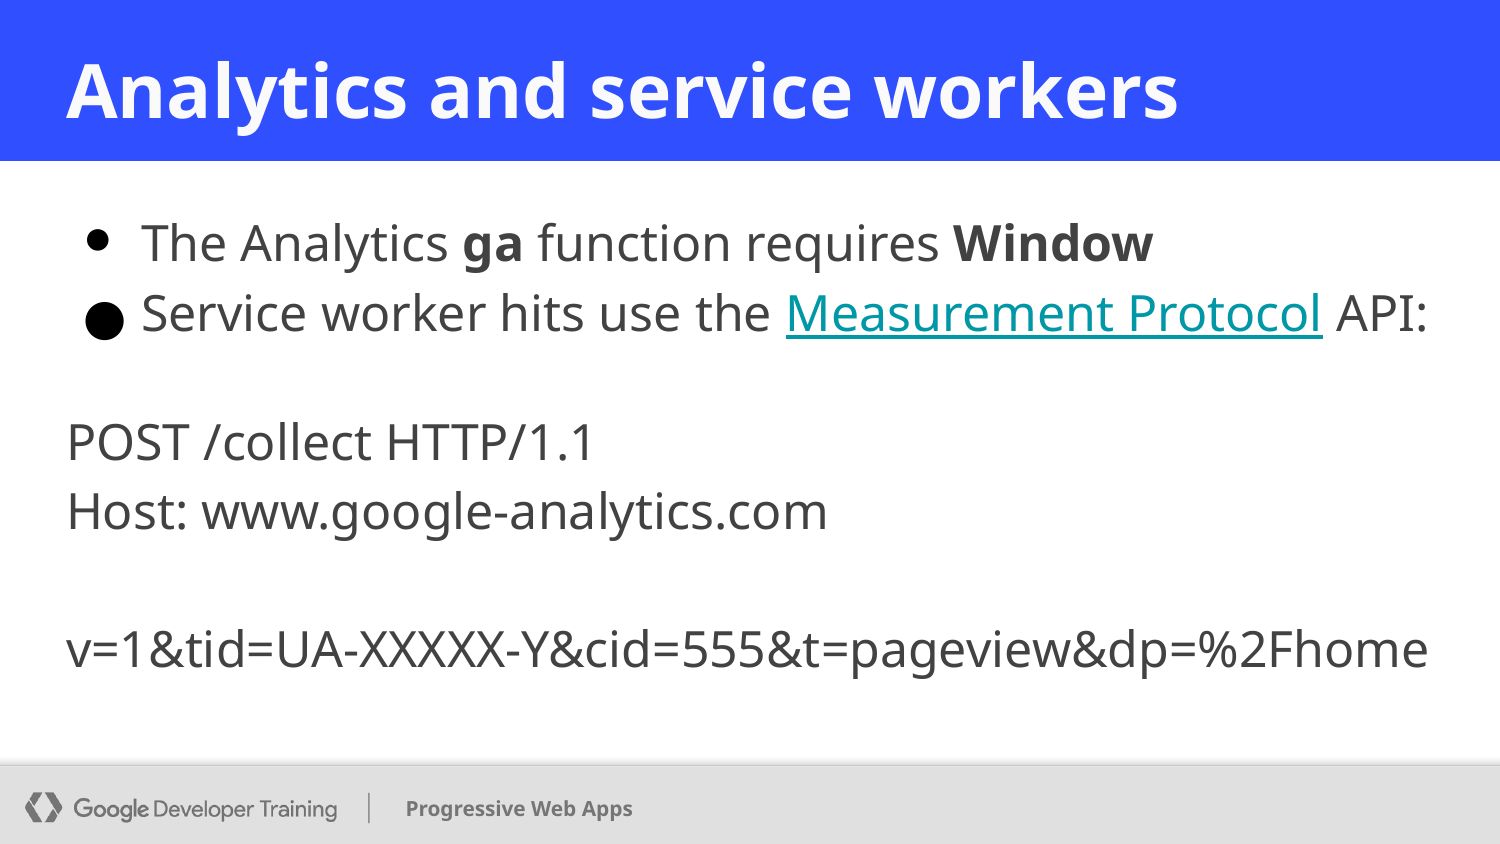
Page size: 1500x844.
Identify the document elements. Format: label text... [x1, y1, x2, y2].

picture [0, 161, 1500, 844]
title Analytics and service workers [51, 28, 1449, 122]
list The Analytics ga function requires Window Service worker hits use the Measurement Protocol API: POST /collect HTTP/1.1 Host: www.google-analytics.com v=1&tid=UA-XXXXX-Y&cid=555&t=pageview&dp=%2Fhome [51, 187, 1449, 752]
